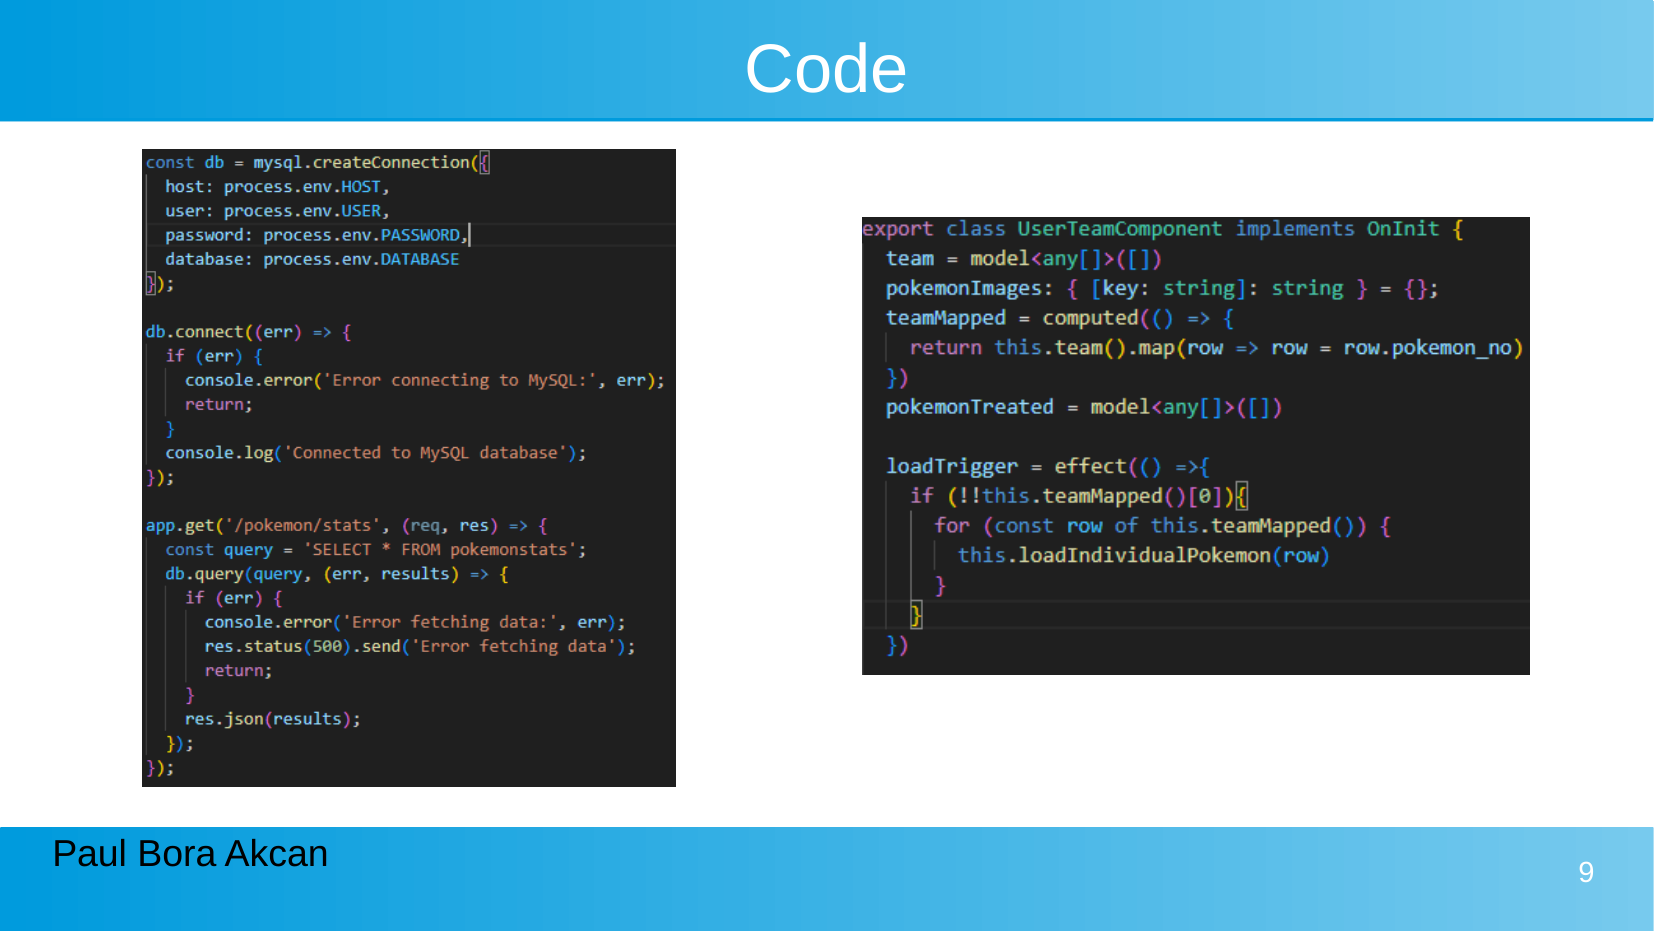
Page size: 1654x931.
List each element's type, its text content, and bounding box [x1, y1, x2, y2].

picture [862, 217, 1530, 676]
title Code [59, 29, 1595, 108]
text_box Paul Bora Akcan [37, 825, 488, 901]
picture [142, 149, 676, 787]
